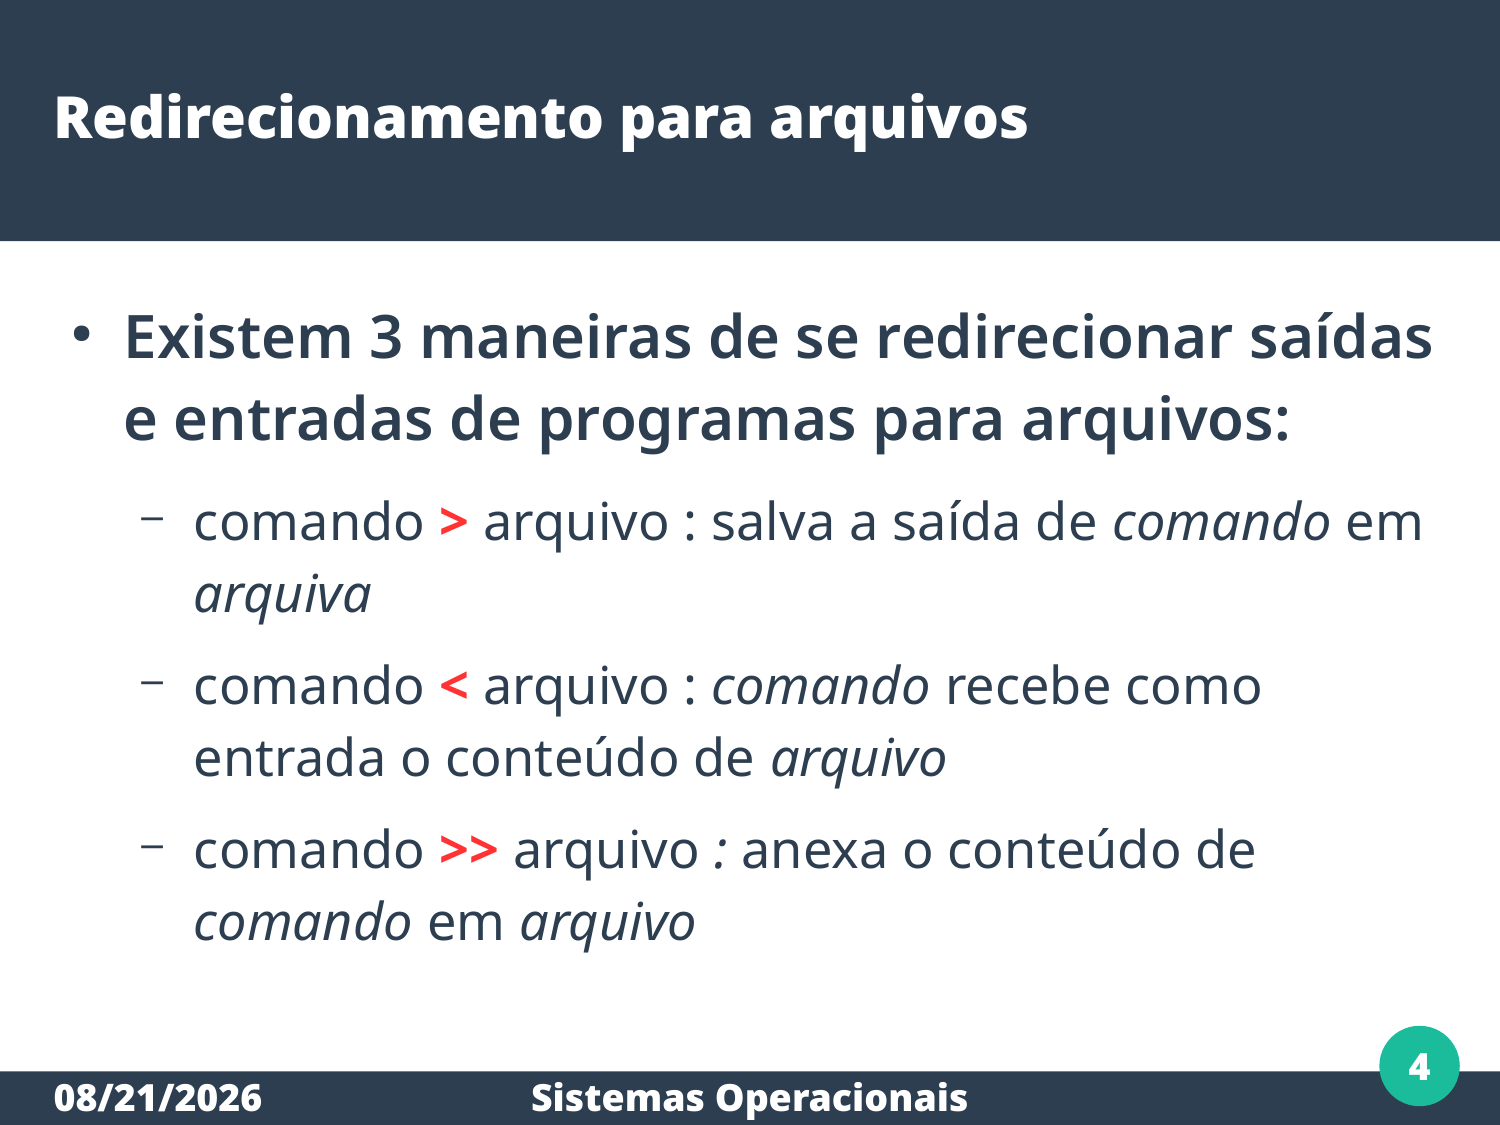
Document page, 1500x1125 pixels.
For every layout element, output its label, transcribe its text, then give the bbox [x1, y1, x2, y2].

list Existem 3 maneiras de se redirecionar saídas e entradas de programas para arquivos: comando > arquivo : salva a saída de comando em arquiva comando < arquivo : comando recebe como entrada o conteúdo de arquivo comando >> arquivo : anexa o conteúdo de comando em arquivo [53, 294, 1447, 1045]
title Redirecionamento para arquivos [53, 44, 1447, 188]
